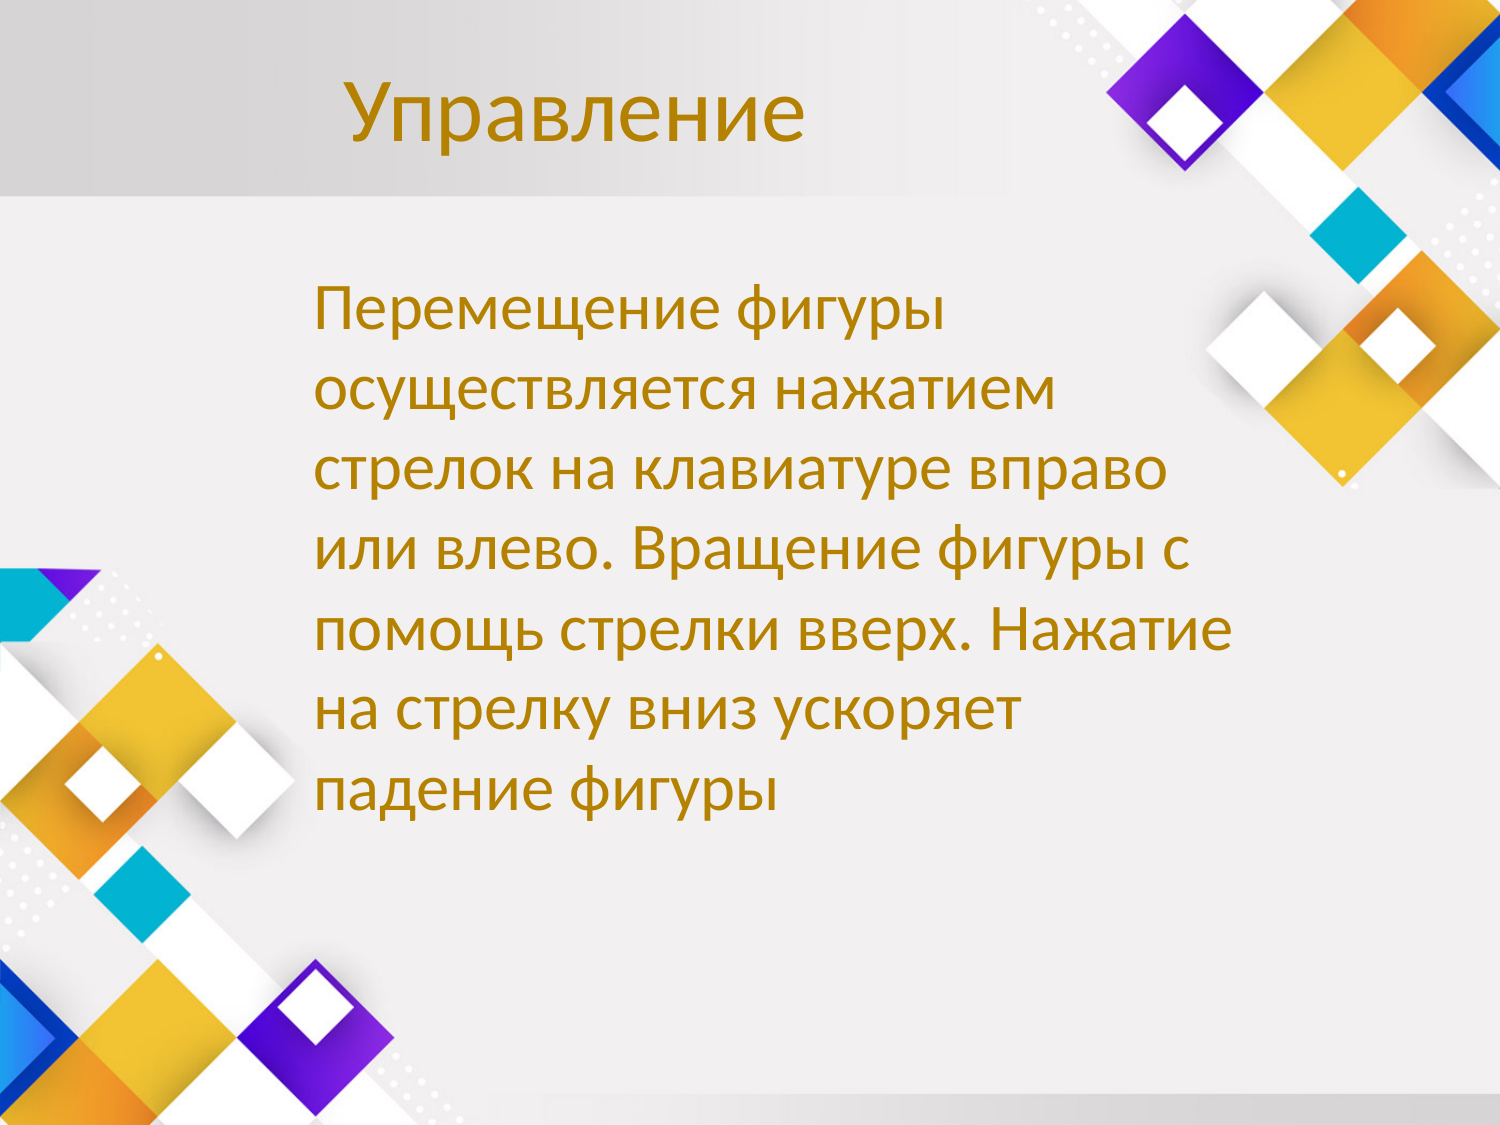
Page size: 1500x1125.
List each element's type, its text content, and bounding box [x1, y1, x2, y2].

list Перемещение фигуры осуществляется нажатием стрелок на клавиатуре вправо или влево. Вращение фигуры с помощь стрелки вверх. Нажатие на стрелку вниз ускоряет падение фигуры [242, 255, 1270, 976]
picture [0, 0, 1500, 1125]
title Управление [17, 10, 1134, 200]
